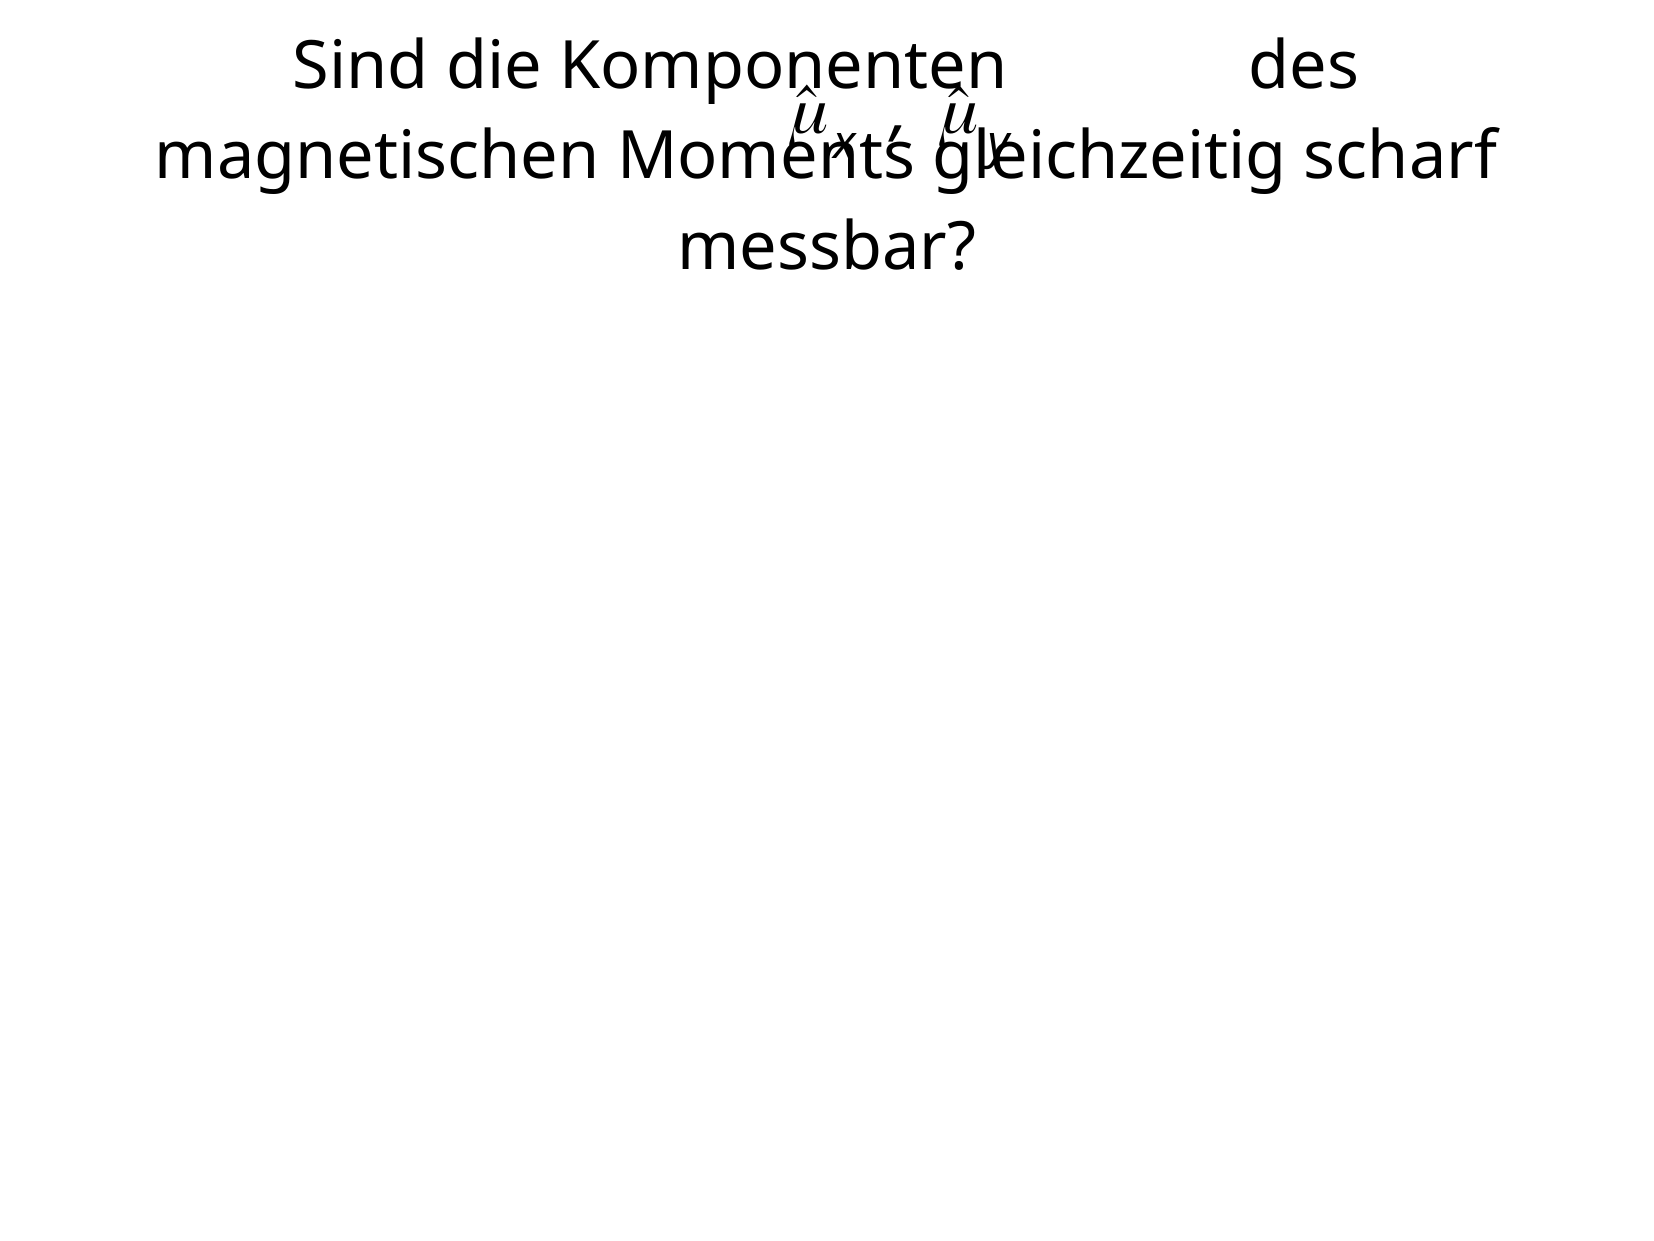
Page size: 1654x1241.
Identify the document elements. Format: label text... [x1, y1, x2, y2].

chart [776, 70, 1021, 172]
title Sind die Komponenten des magnetischen Moments gleichzeitig scharf messbar? [82, 49, 1571, 257]
